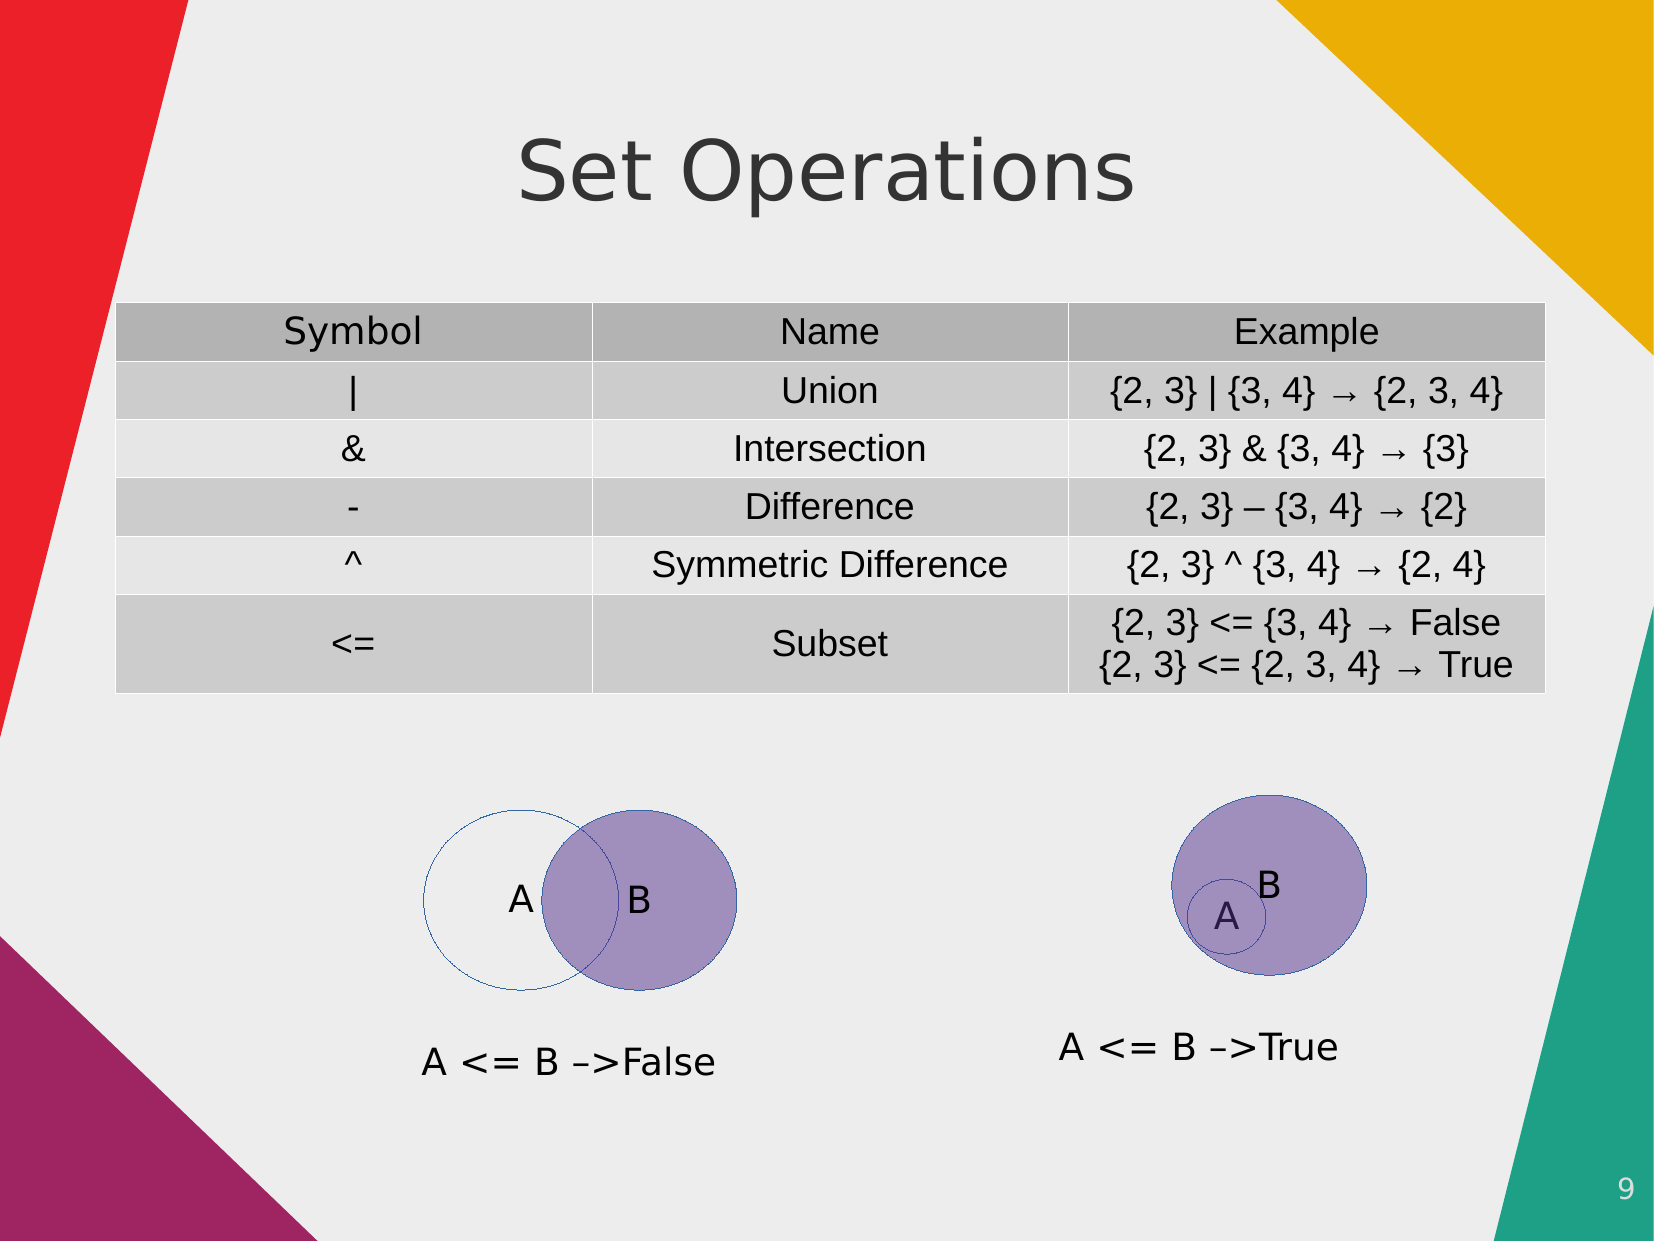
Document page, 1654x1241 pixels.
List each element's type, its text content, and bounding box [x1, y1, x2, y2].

table_cell - [116, 478, 592, 536]
table_cell | [116, 362, 592, 419]
text_box A <= B –>False [315, 990, 823, 1092]
table_cell {2, 3} ^ {3, 4} → {2, 4} [1069, 537, 1545, 594]
table_cell {2, 3} – {3, 4} → {2} [1069, 478, 1545, 536]
table_cell {2, 3} | {3, 4} → {2, 3, 4} [1069, 362, 1545, 419]
table_cell <= [116, 595, 592, 693]
table_cell Difference [593, 478, 1068, 536]
table_cell Union [593, 362, 1068, 419]
table_cell Intersection [593, 420, 1068, 477]
table_cell {2, 3} & {3, 4} → {3} [1069, 420, 1545, 477]
text_box B [541, 810, 737, 990]
table_cell & [116, 420, 592, 477]
table_header Symbol [116, 303, 592, 361]
table_cell {2, 3} <= {3, 4} → False {2, 3} <= {2, 3, 4} → True [1069, 595, 1545, 693]
table_cell Subset [593, 595, 1068, 693]
text_box A <= B –>True [945, 975, 1453, 1077]
table_cell ^ [116, 537, 592, 594]
table_header Example [1069, 303, 1545, 361]
table_header Name [593, 303, 1068, 361]
title Set Operations [114, 73, 1539, 271]
text_box B [1171, 795, 1367, 975]
text_box A [423, 810, 580, 990]
table_cell Symmetric Difference [593, 537, 1068, 594]
